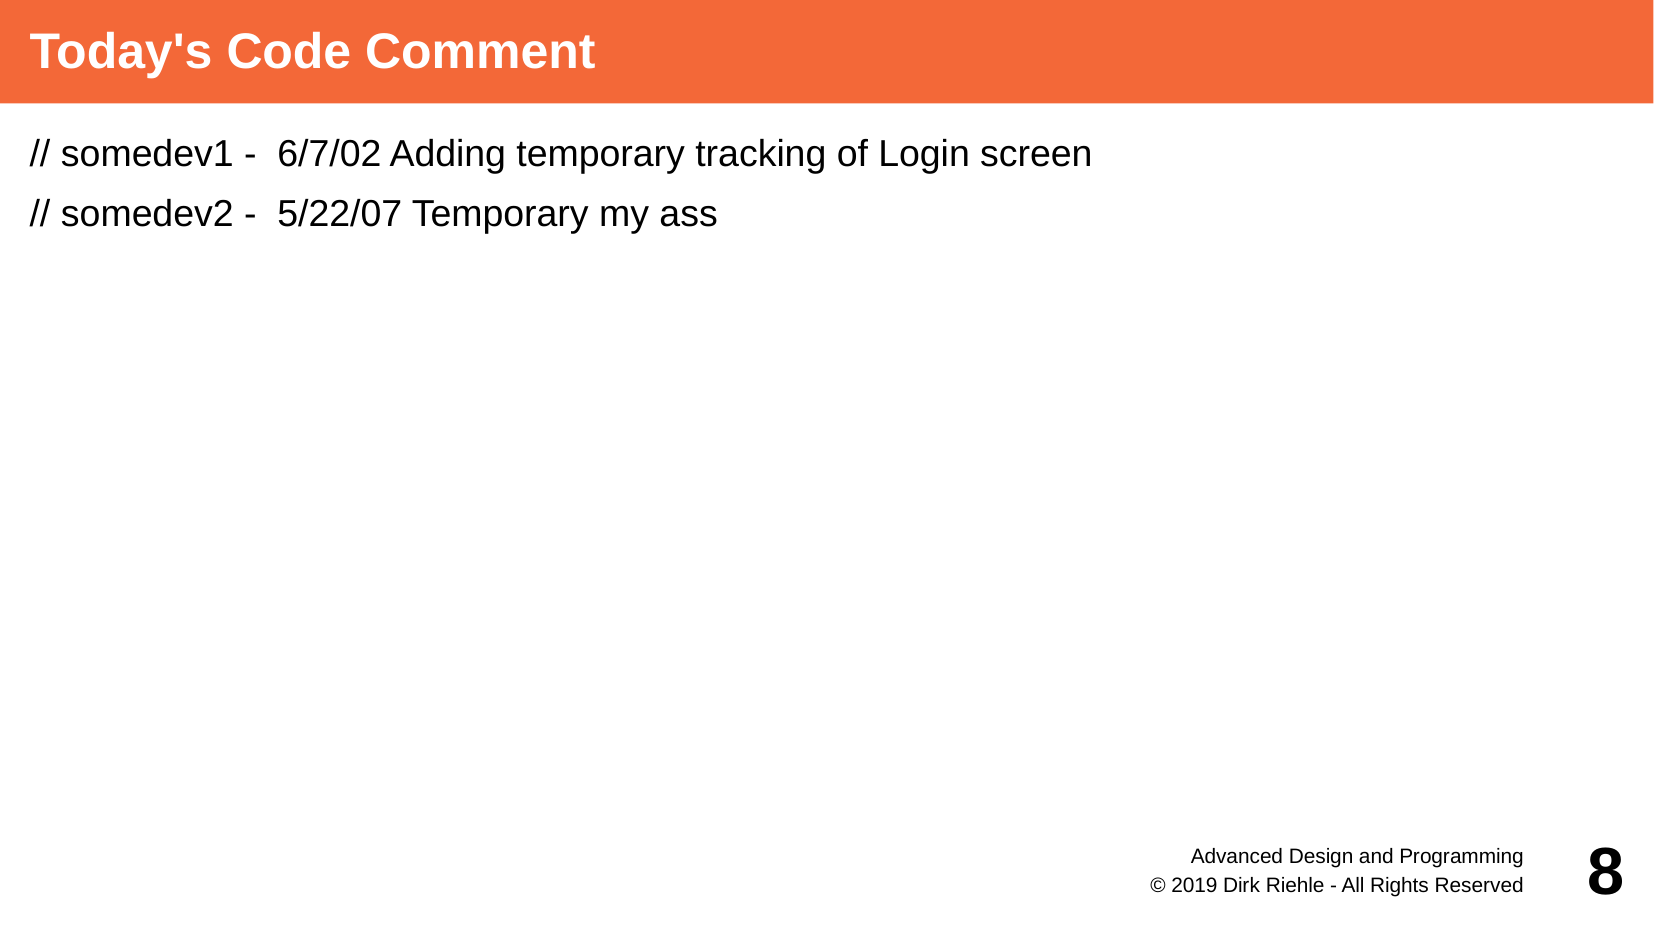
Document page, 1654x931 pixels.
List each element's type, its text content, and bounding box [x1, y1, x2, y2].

title Today's Code Comment [0, 0, 1654, 104]
list // somedev1 - 6/7/02 Adding temporary tracking of Login screen // somedev2 - 5/22/07 Temporary my ass [29, 132, 1625, 813]
